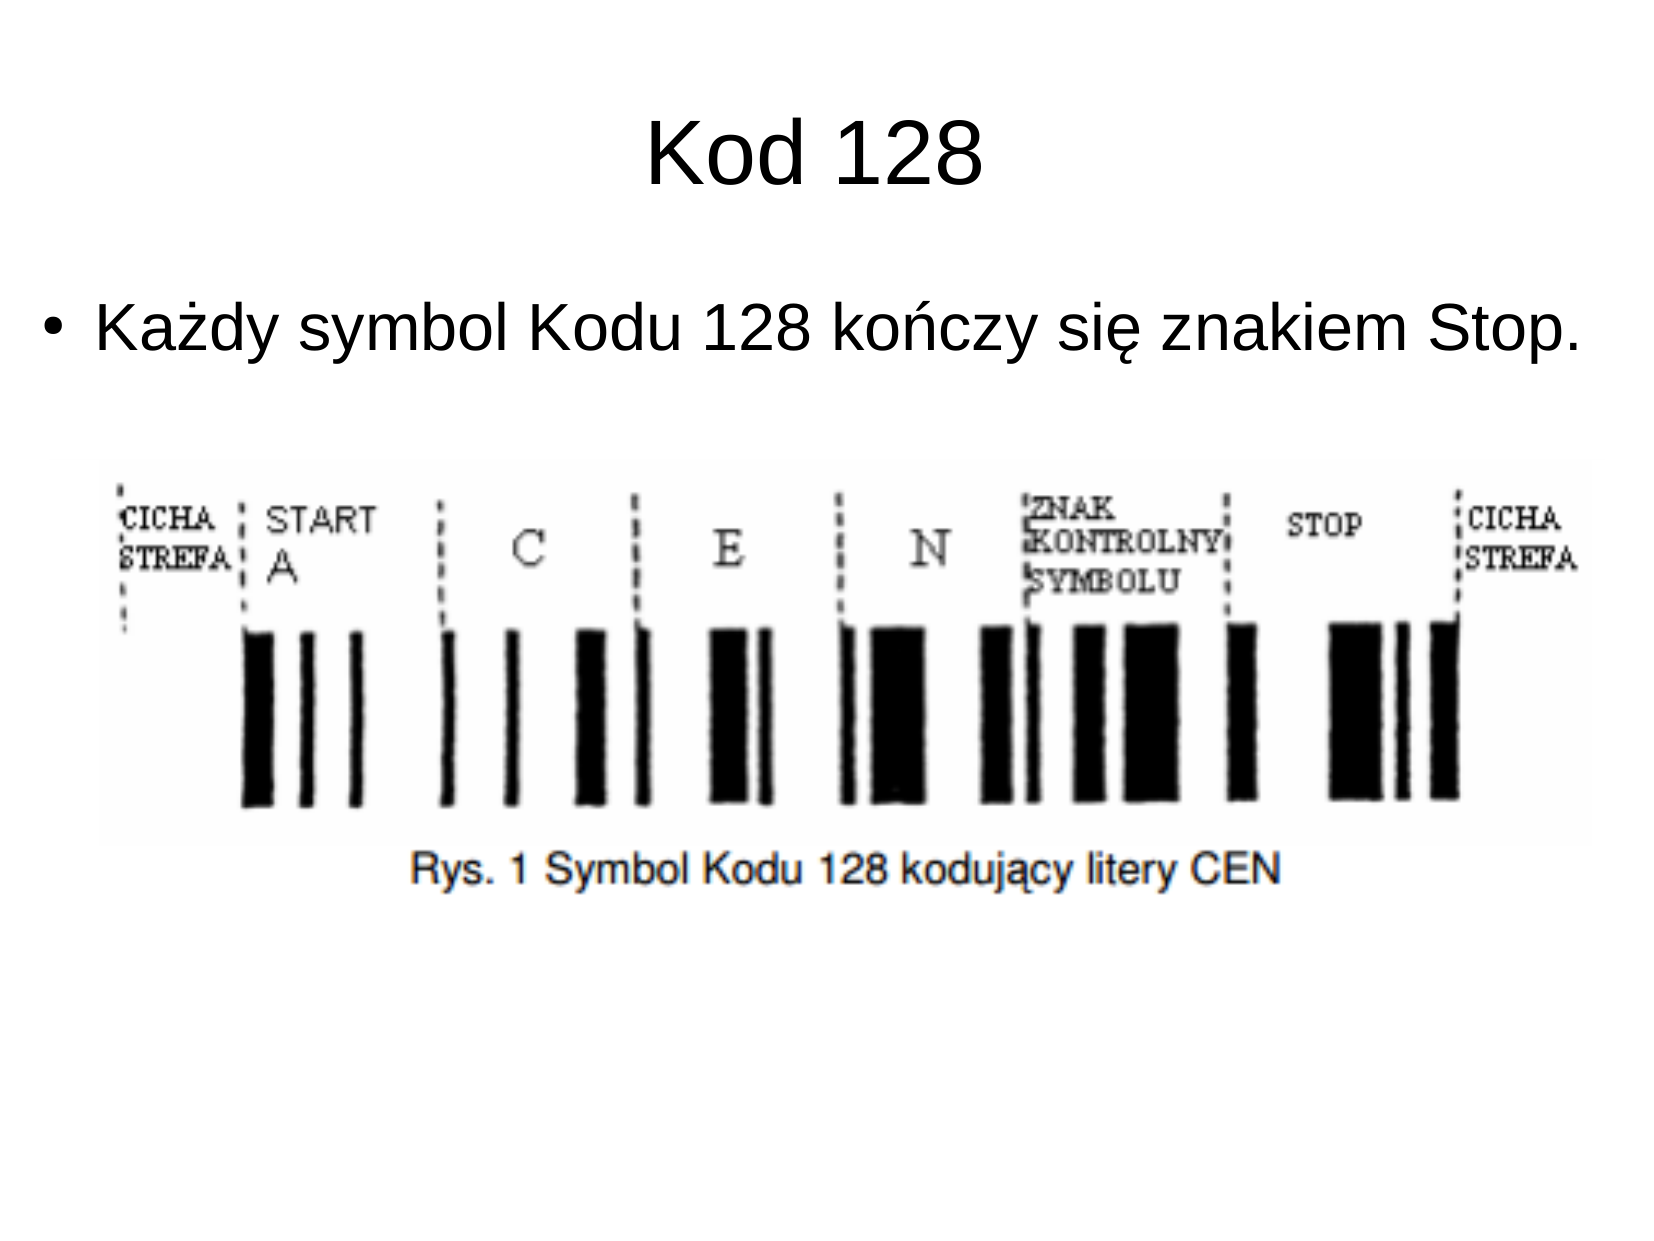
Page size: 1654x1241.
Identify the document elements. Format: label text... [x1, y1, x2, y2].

picture [49, 458, 1605, 934]
list Każdy symbol Kodu 128 kończy się znakiem Stop. [23, 290, 1630, 1193]
title Kod 128 [82, 49, 1571, 257]
